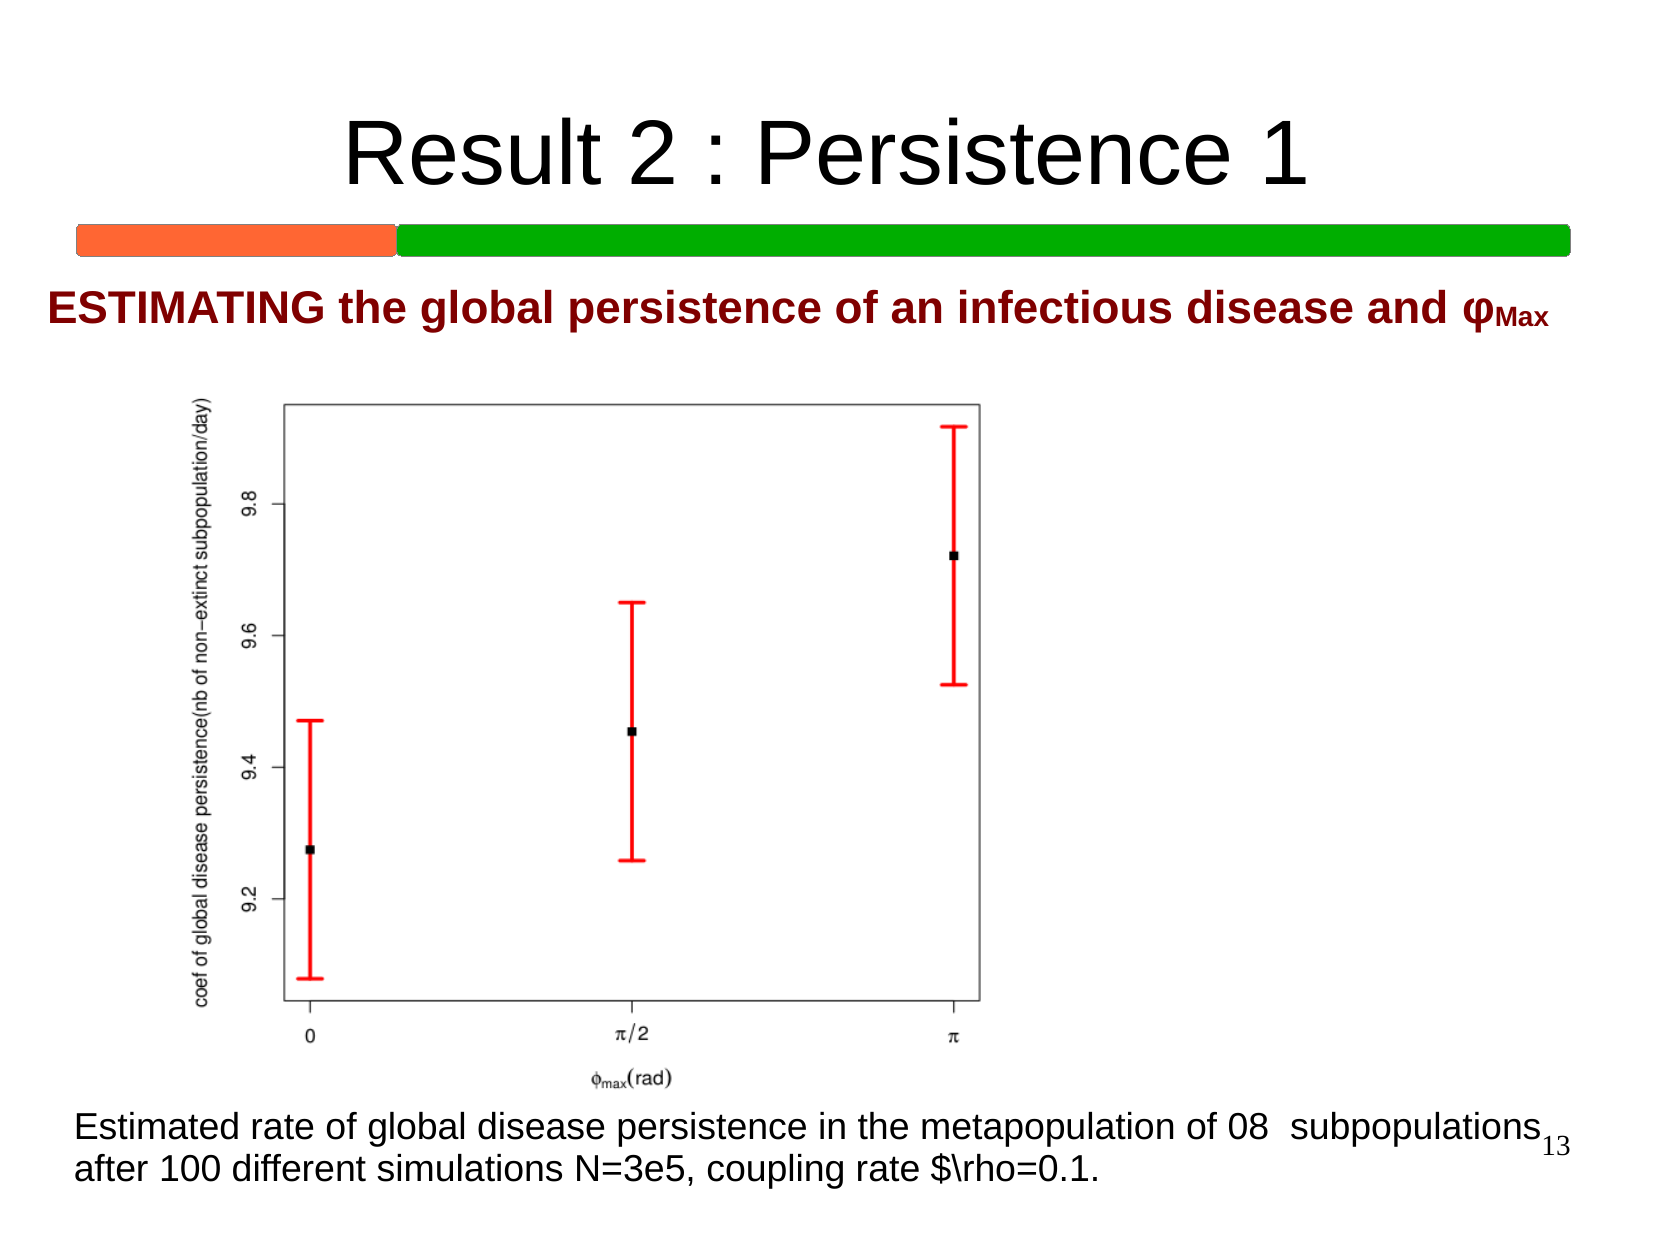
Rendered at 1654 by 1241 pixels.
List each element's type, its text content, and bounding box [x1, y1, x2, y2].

text_box ESTIMATING the global persistence of an infectious disease and φMax [32, 274, 1564, 355]
text_box [76, 224, 1571, 257]
picture [188, 387, 1016, 1099]
title Result 2 : Persistence 1 [82, 49, 1571, 228]
text_box Estimated rate of global disease persistence in the metapopulation of 08 subpopulations after 100 different simulations N=3e5, coupling rate $\rho=0.1. [59, 1098, 1568, 1198]
